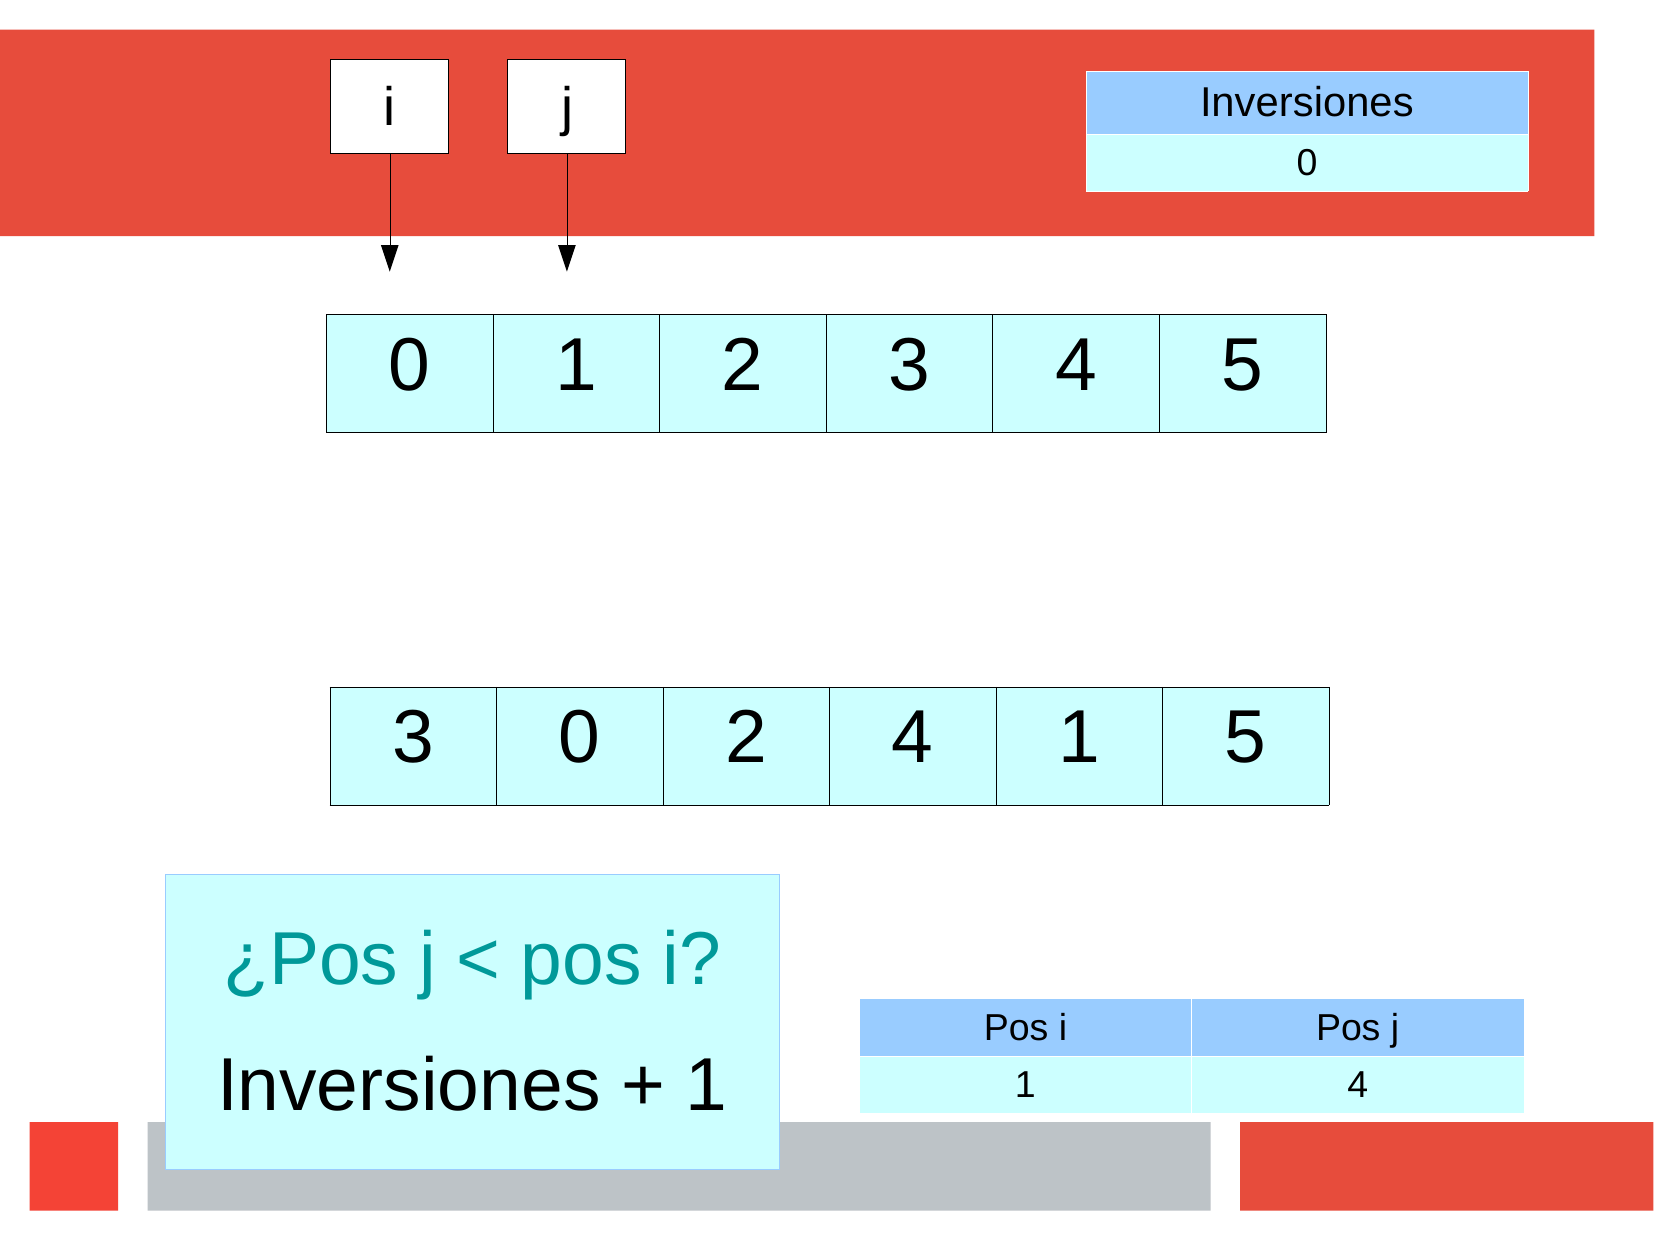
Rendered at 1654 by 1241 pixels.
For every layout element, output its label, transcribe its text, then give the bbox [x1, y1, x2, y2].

table_header 5 [1163, 688, 1329, 805]
text_box j [507, 59, 626, 154]
table_header 1 [997, 688, 1162, 805]
table_header 4 [993, 315, 1159, 432]
table_header 3 [331, 688, 496, 805]
table_header 5 [1160, 315, 1326, 432]
table_cell 0 [1087, 135, 1528, 191]
table_header Pos j [1192, 999, 1524, 1056]
text_box ¿Pos j < pos i? Inversiones + 1 [165, 874, 780, 1170]
table_header 2 [664, 688, 829, 805]
table_header Pos i [860, 999, 1191, 1056]
table_cell 4 [1192, 1057, 1524, 1113]
table_header Inversiones [1087, 72, 1528, 134]
table_header 2 [660, 315, 826, 432]
table_header 0 [497, 688, 663, 805]
table_header 1 [494, 315, 659, 432]
table_header 3 [827, 315, 992, 432]
text_box i [330, 59, 449, 154]
table_cell 1 [860, 1057, 1191, 1113]
table_header 4 [830, 688, 996, 805]
table_header 0 [327, 315, 493, 432]
